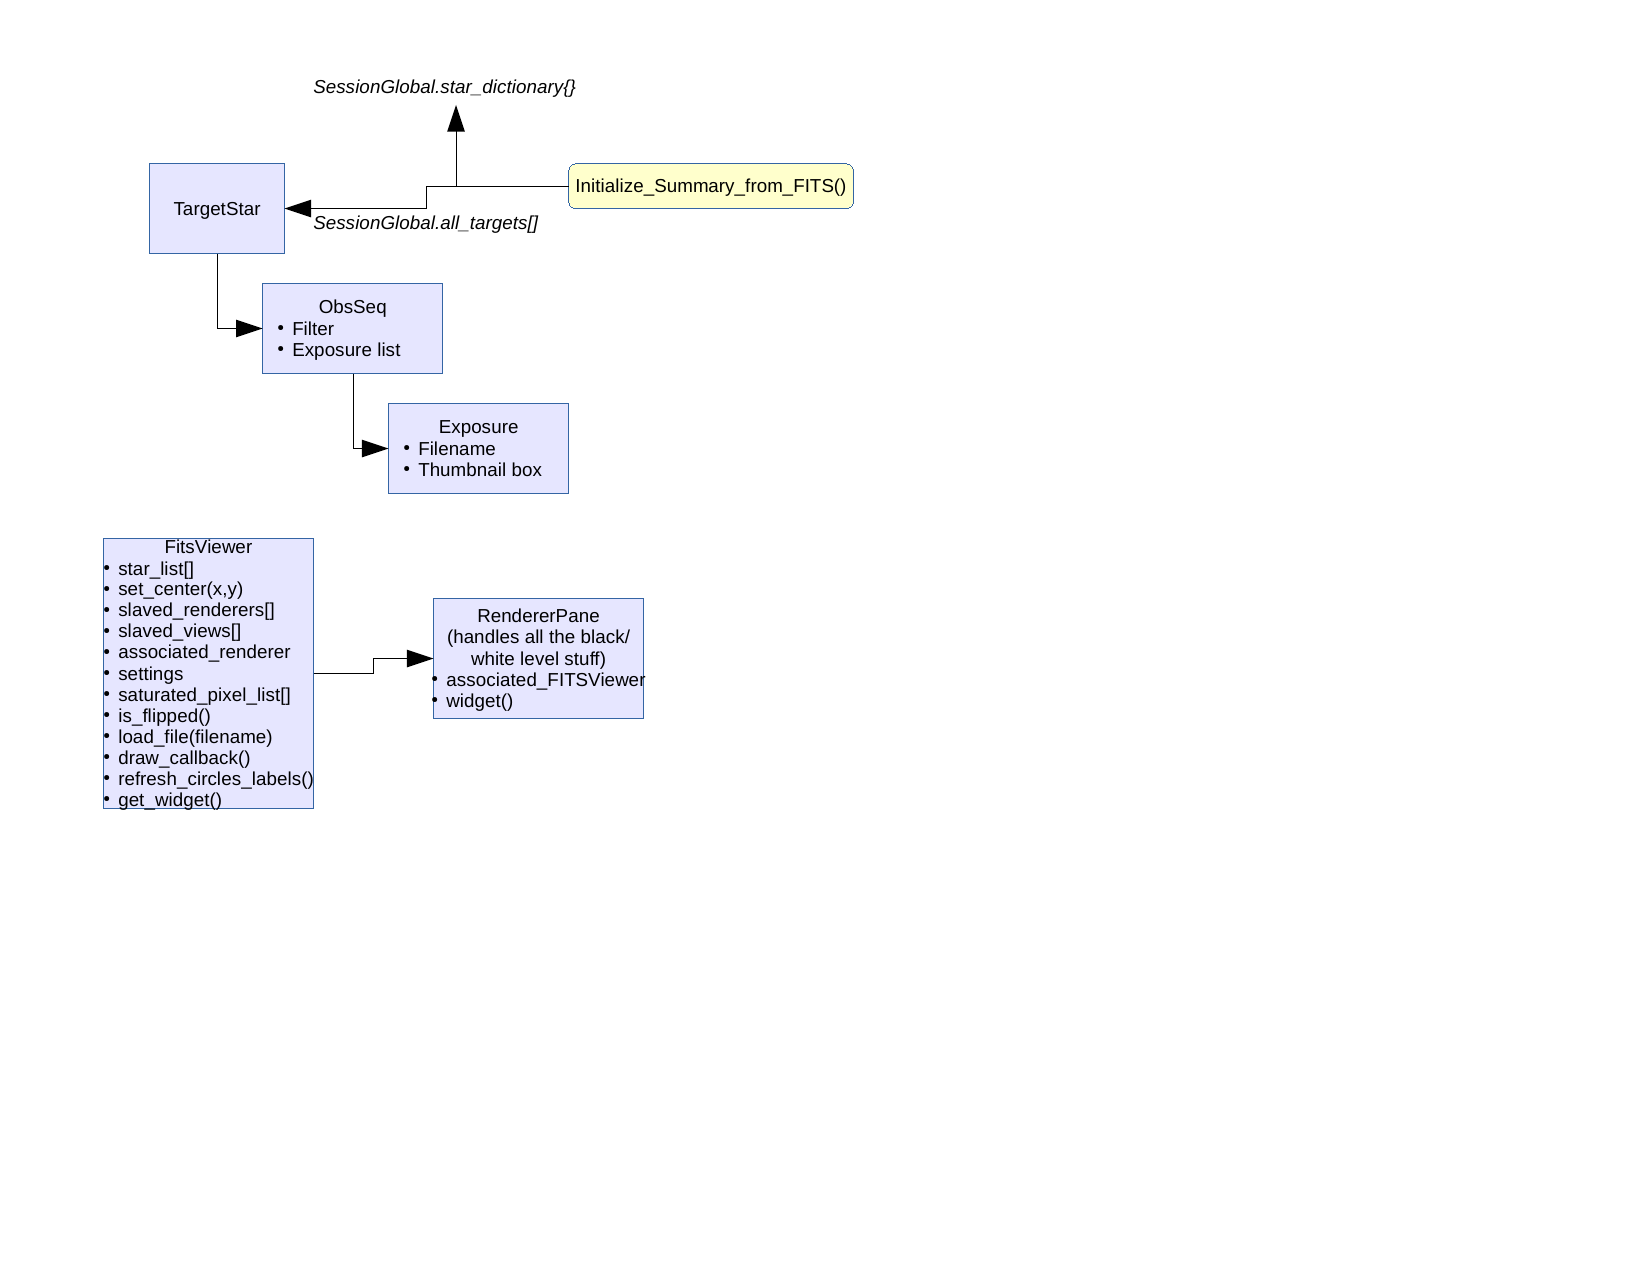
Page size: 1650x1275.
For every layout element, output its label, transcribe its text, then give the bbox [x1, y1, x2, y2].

text_box RendererPane (handles all the black/ white level stuff) associated_FITSViewer widget() [433, 598, 644, 719]
text_box Exposure Filename Thumbnail box [388, 403, 569, 494]
text_box Initialize_Summary_from_FITS() [568, 163, 854, 209]
text_box ObsSeq Filter Exposure list [262, 283, 443, 374]
text_box SessionGlobal.star_dictionary{} [298, 69, 614, 105]
text_box FitsViewer star_list[] set_center(x,y) slaved_renderers[] slaved_views[] associated_renderer settings saturated_pixel_list[] is_flipped() load_file(filename) draw_callback() refresh_circles_labels() get_widget() [103, 538, 314, 809]
text_box SessionGlobal.all_targets[] [298, 204, 614, 241]
text_box TargetStar [149, 163, 285, 254]
